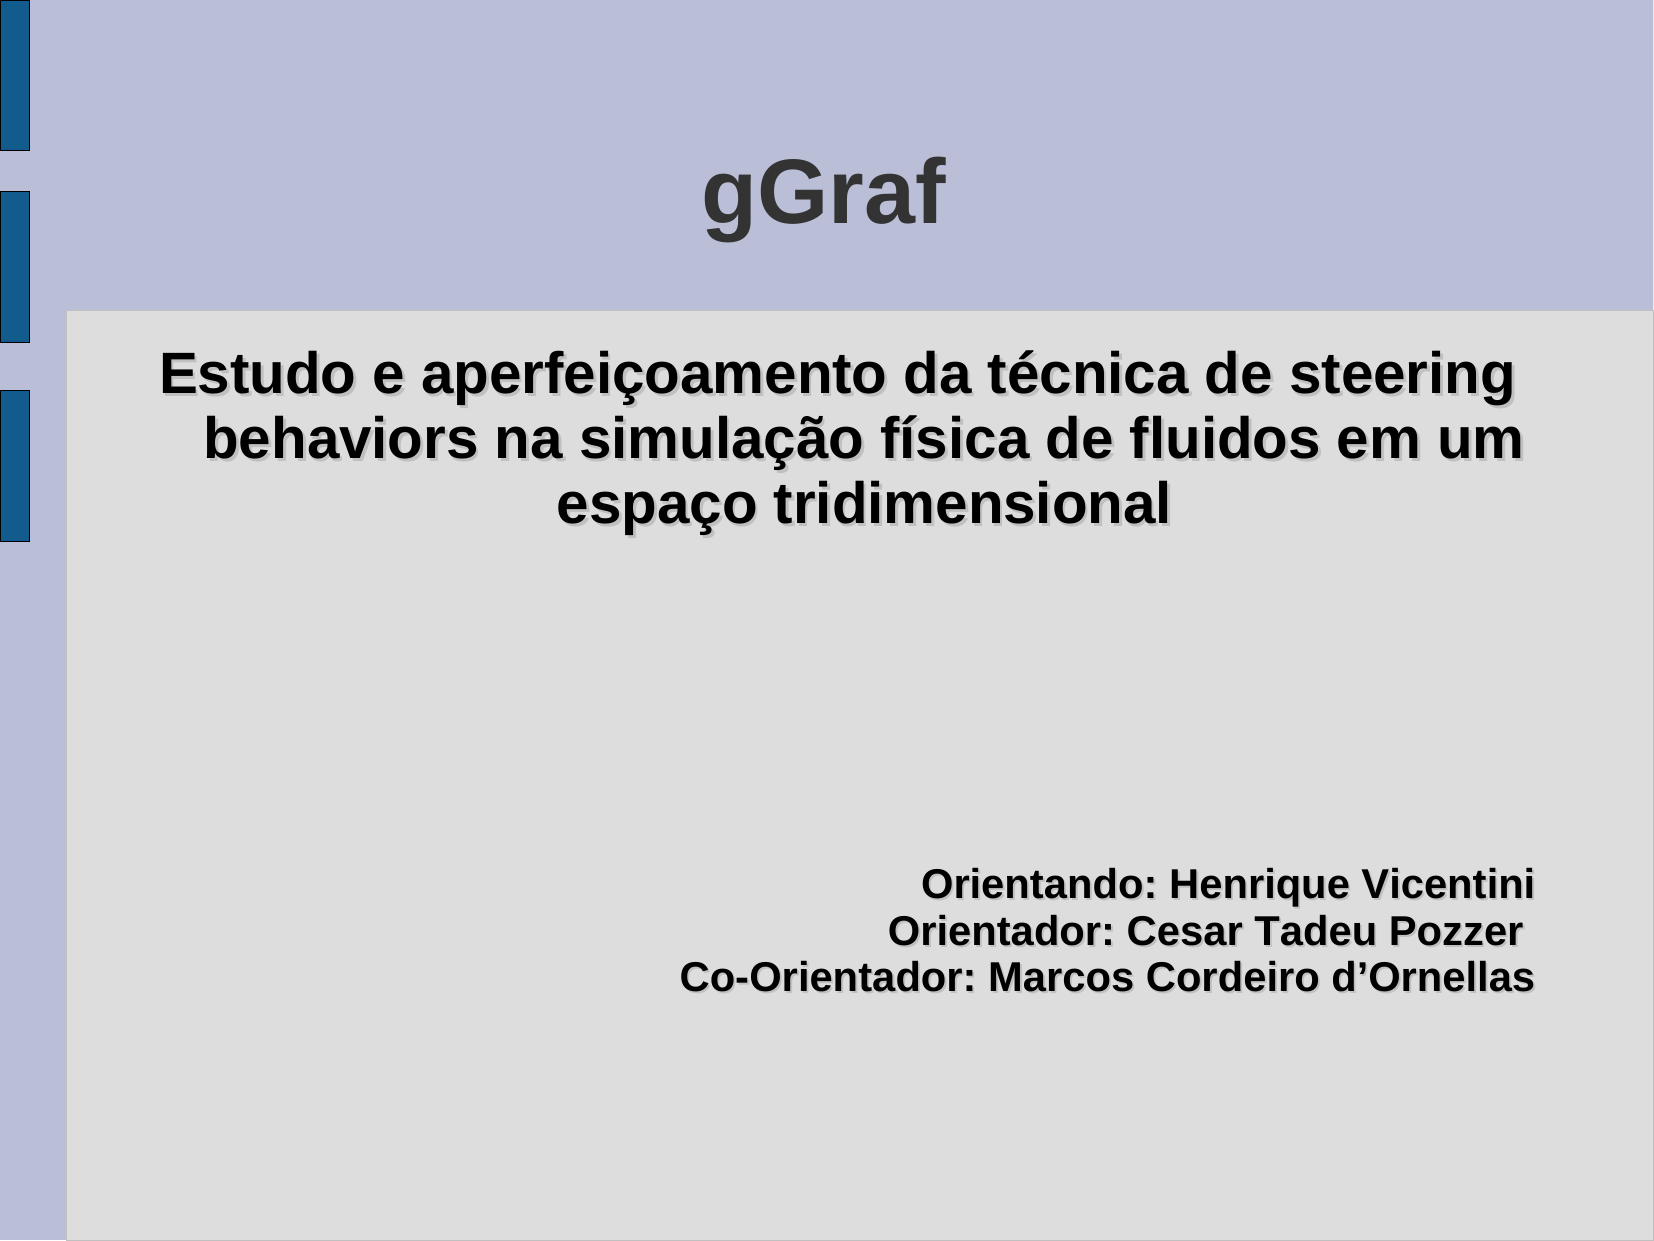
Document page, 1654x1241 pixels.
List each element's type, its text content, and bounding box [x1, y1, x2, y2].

title gGraf [118, 88, 1531, 296]
list Estudo e aperfeiçoamento da técnica de steering behaviors na simulação física de fluidos em um espaço tridimensional Orientando: Henrique Vicentini Orientador: Cesar Tadeu Pozzer Co-Orientador: Marcos Cordeiro d’Ornellas [123, 340, 1536, 1123]
